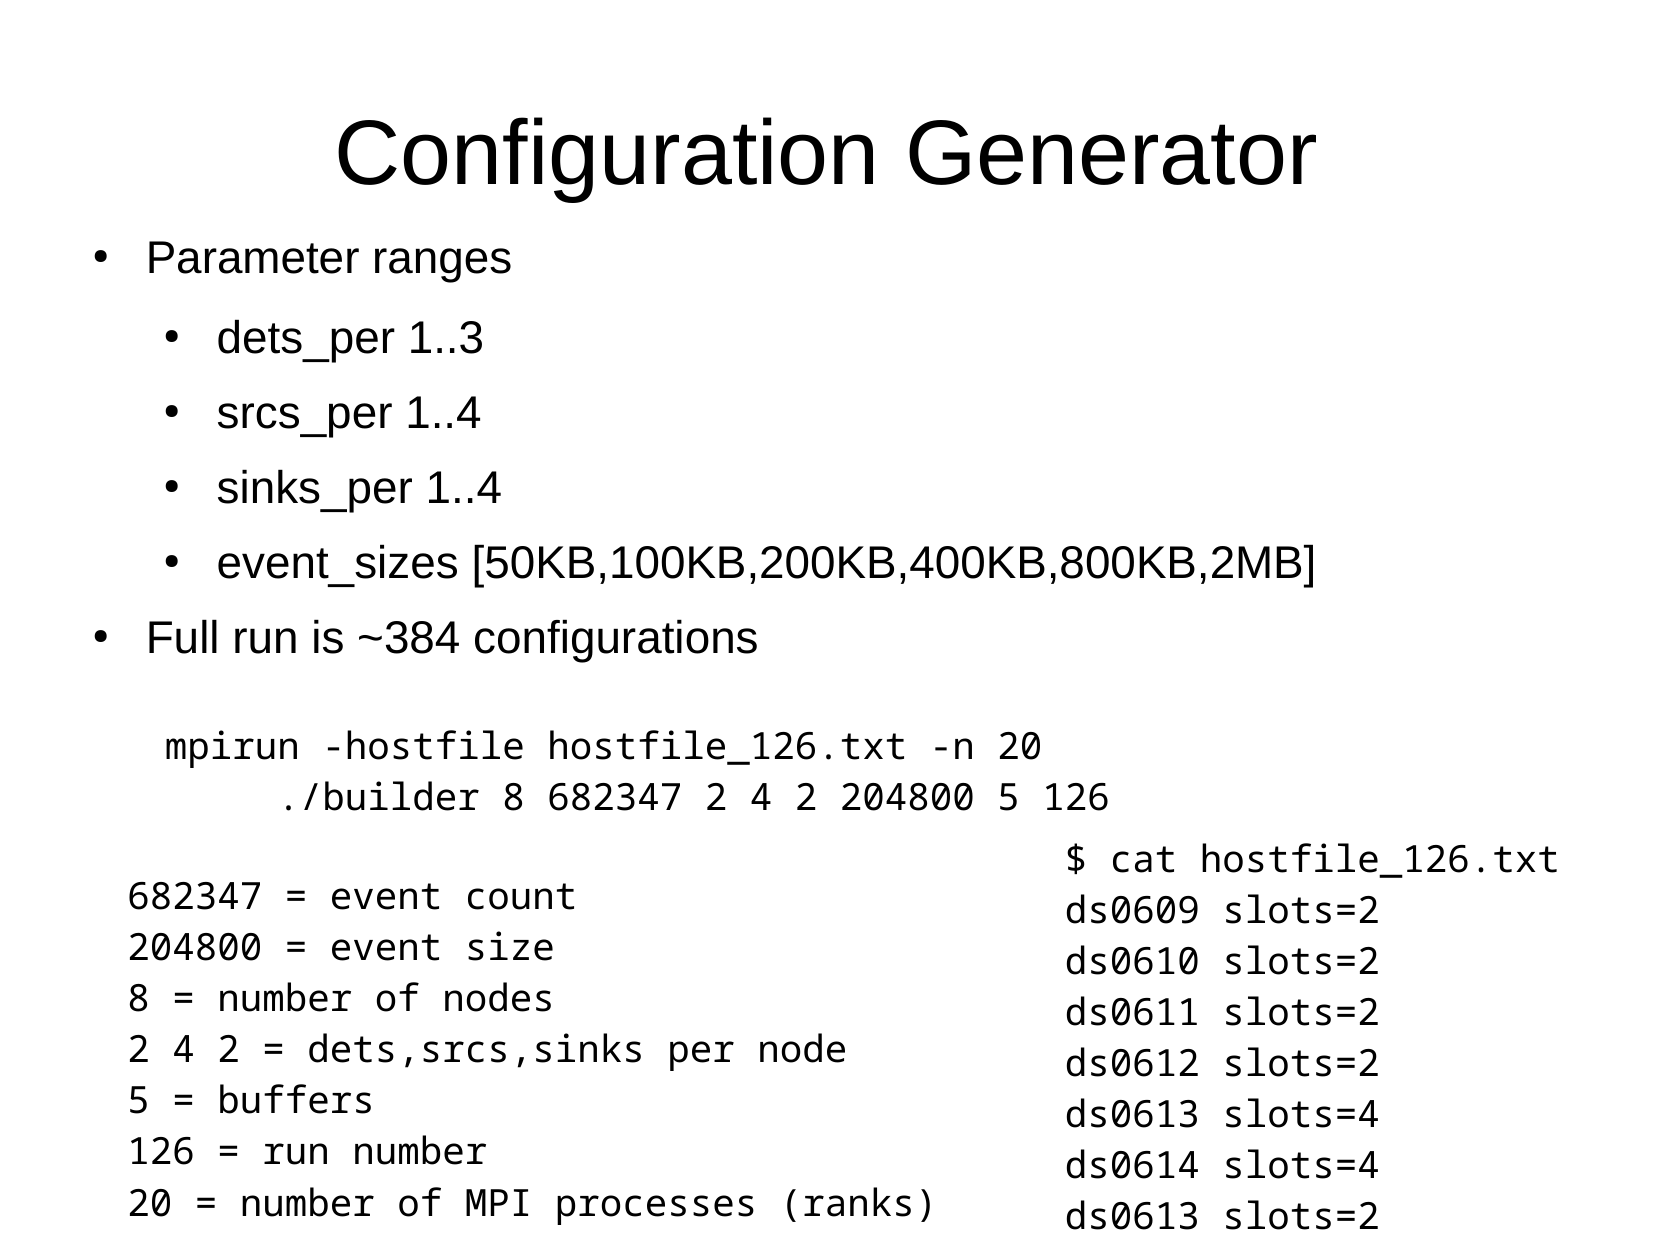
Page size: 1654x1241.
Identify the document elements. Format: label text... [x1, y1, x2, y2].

text_box 682347 = event count 204800 = event size 8 = number of nodes 2 4 2 = dets,srcs,sinks per node 5 = buffers 126 = run number 20 = number of MPI processes (ranks) [112, 862, 976, 1201]
text_box mpirun -hostfile hostfile_126.txt -n 20 ./builder 8 682347 2 4 2 204800 5 126 [150, 712, 1276, 803]
list Parameter ranges dets_per 1..3 srcs_per 1..4 sinks_per 1..4 event_sizes [50KB,100KB,200KB,400KB,800KB,2MB] Full run is ~384 configurations [75, 231, 1564, 676]
text_box $ cat hostfile_126.txt ds0609 slots=2 ds0610 slots=2 ds0611 slots=2 ds0612 slots=2 ds0613 slots=4 ds0614 slots=4 ds0613 slots=2 ds0614 slots=2 [1050, 825, 1576, 1201]
title Configuration Generator [82, 49, 1571, 257]
